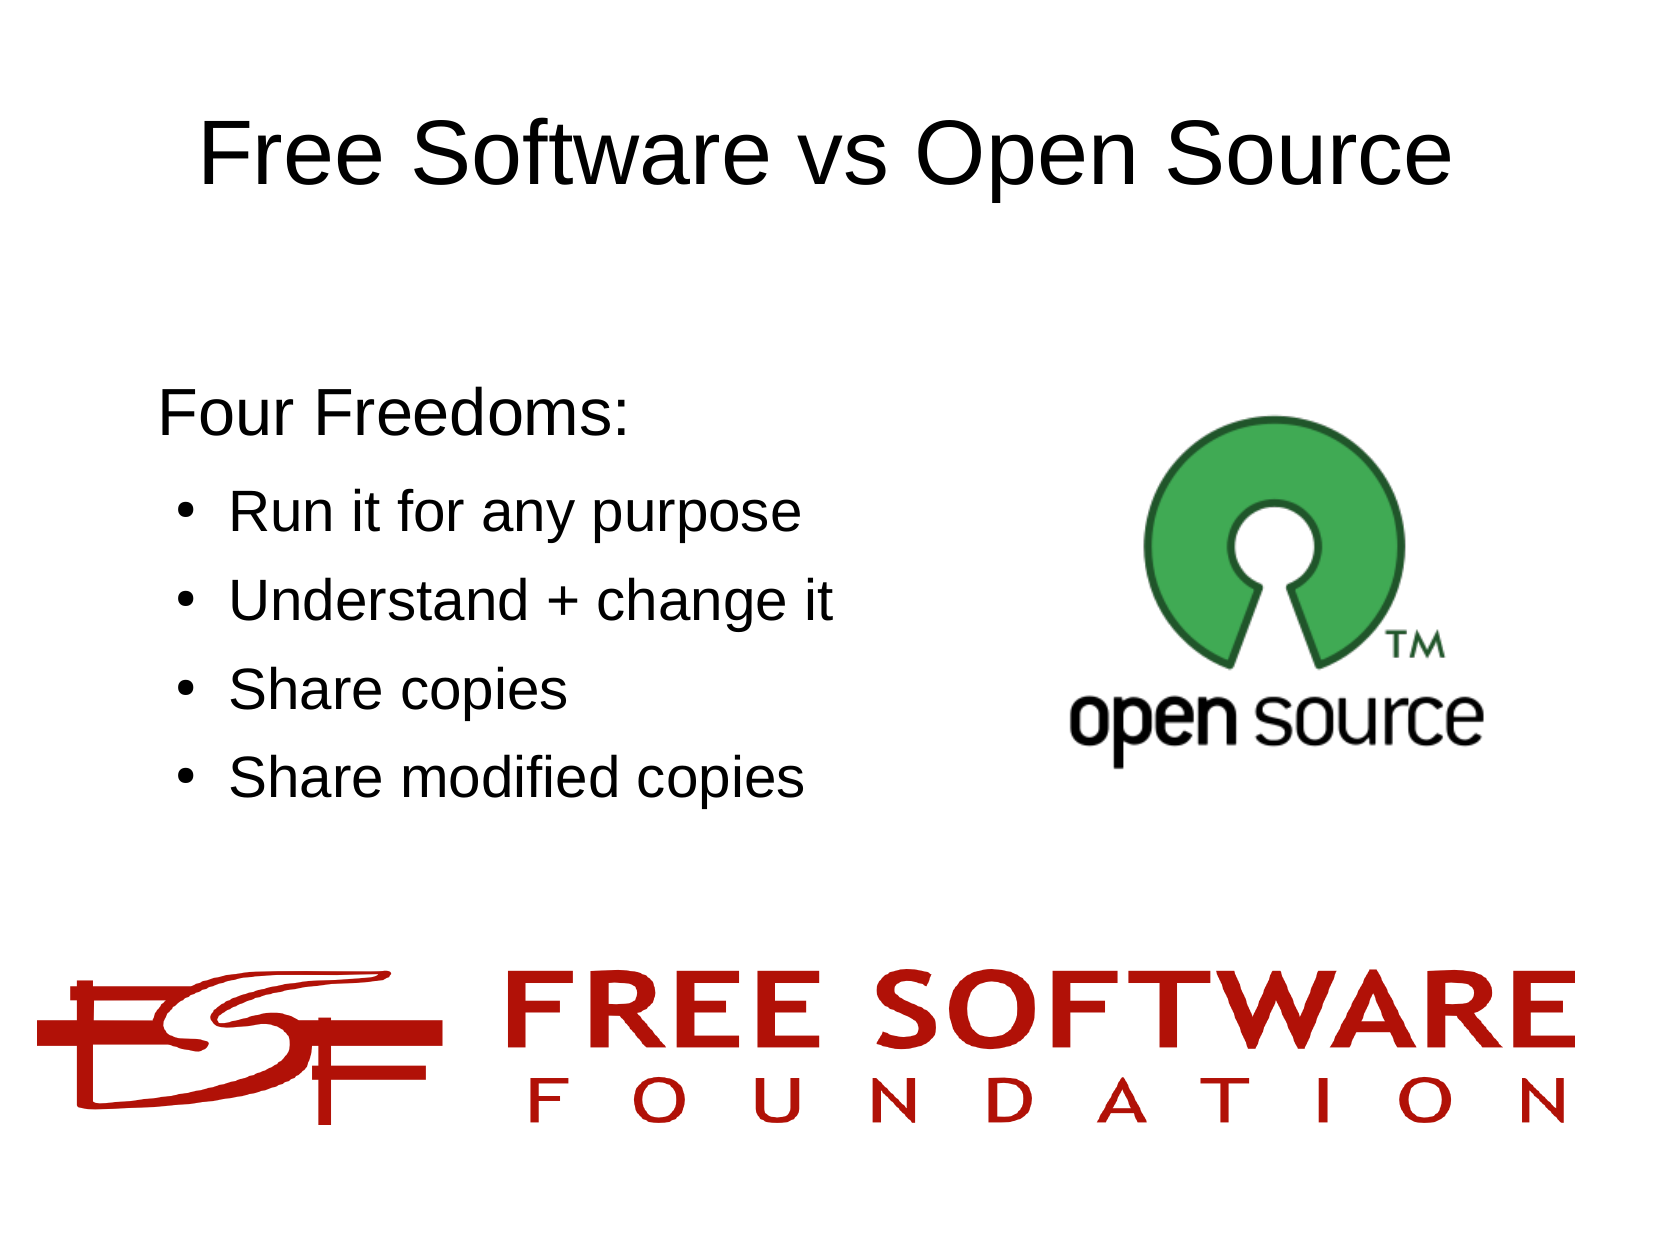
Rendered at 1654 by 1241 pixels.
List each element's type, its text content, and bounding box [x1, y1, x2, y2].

list Four Freedoms: Run it for any purpose Understand + change it Share copies Share modified copies [86, 375, 1576, 1095]
picture [37, 969, 1575, 1126]
title Free Software vs Open Source [82, 49, 1571, 257]
picture [1050, 382, 1501, 788]
